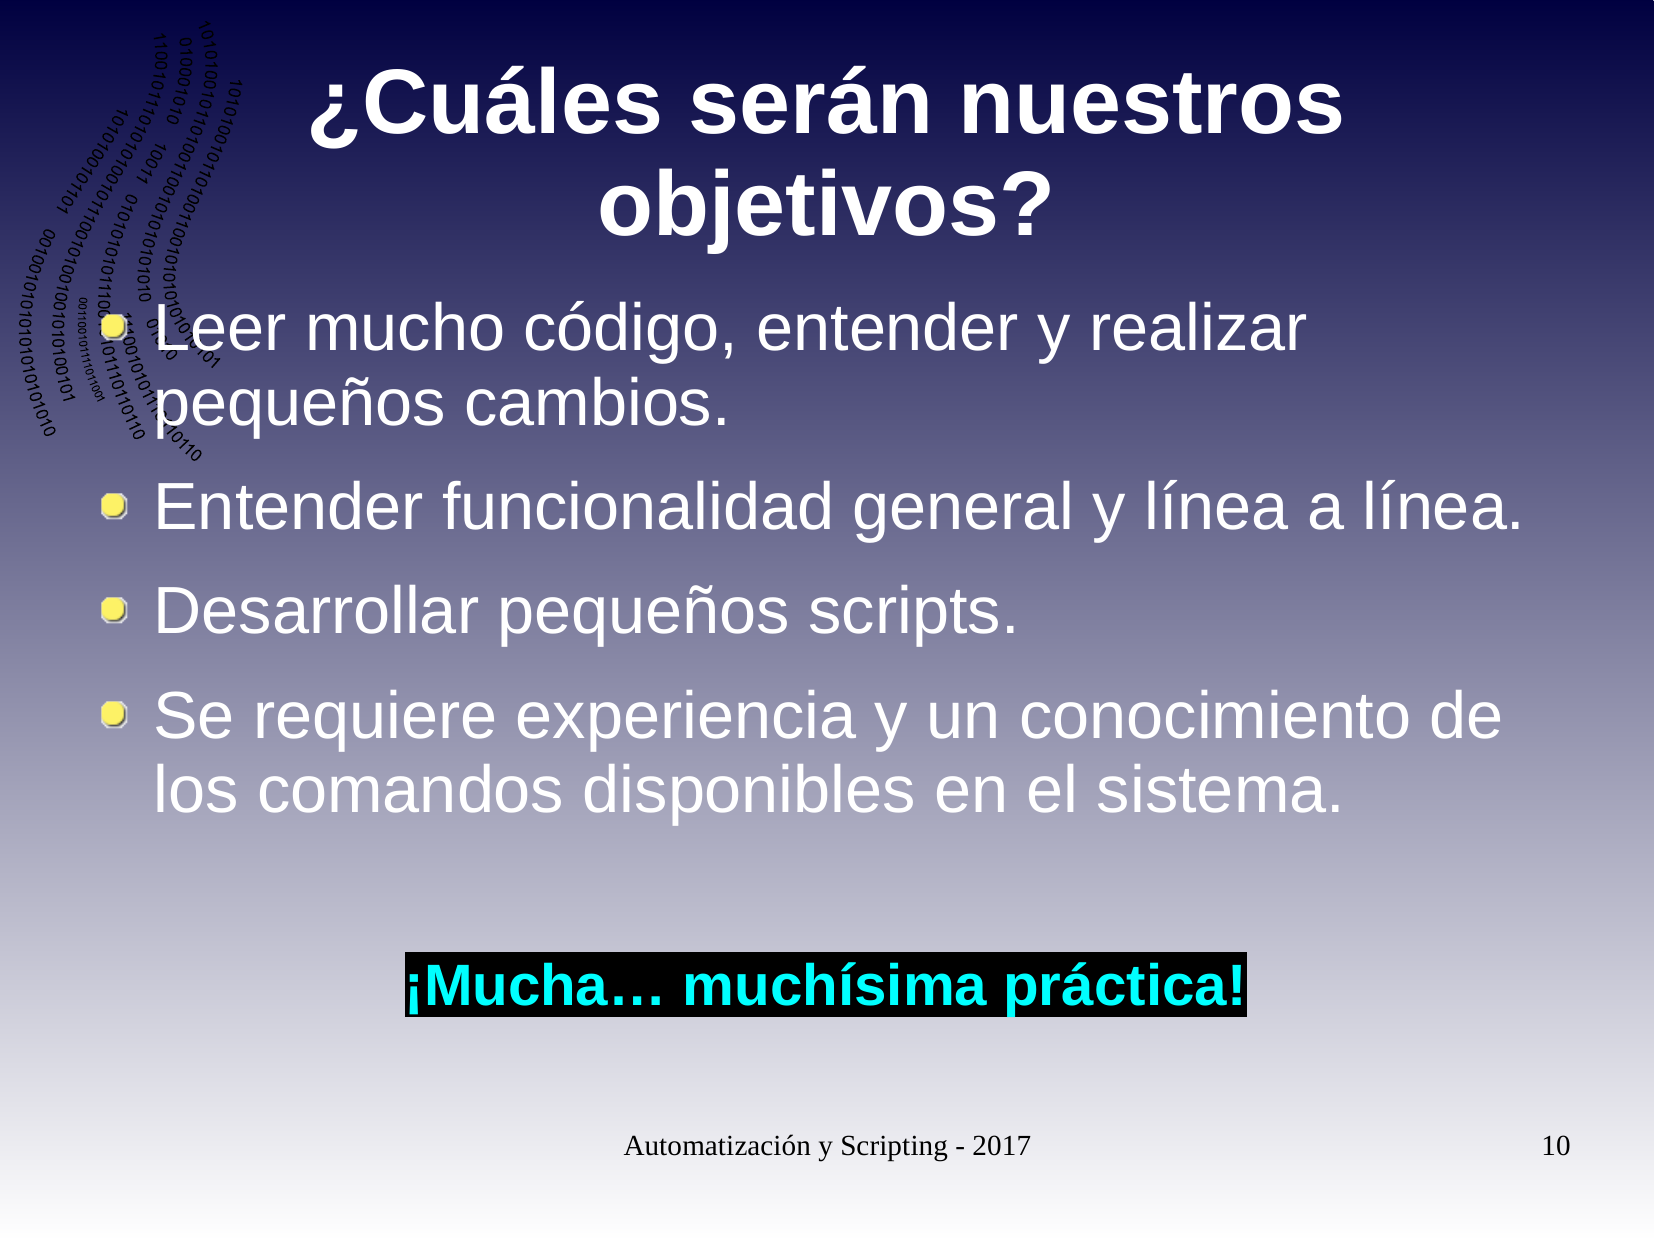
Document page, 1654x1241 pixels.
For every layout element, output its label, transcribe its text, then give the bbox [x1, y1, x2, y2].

text_box ¡Mucha… muchísima práctica! [389, 944, 1263, 1025]
title ¿Cuáles serán nuestros objetivos? [82, 49, 1571, 257]
picture [18, 21, 243, 461]
list Leer mucho código, entender y realizar pequeños cambios. Entender funcionalidad general y línea a línea. Desarrollar pequeños scripts. Se requiere experiencia y un conocimiento de los comandos disponibles en el sistema. [82, 290, 1571, 1010]
